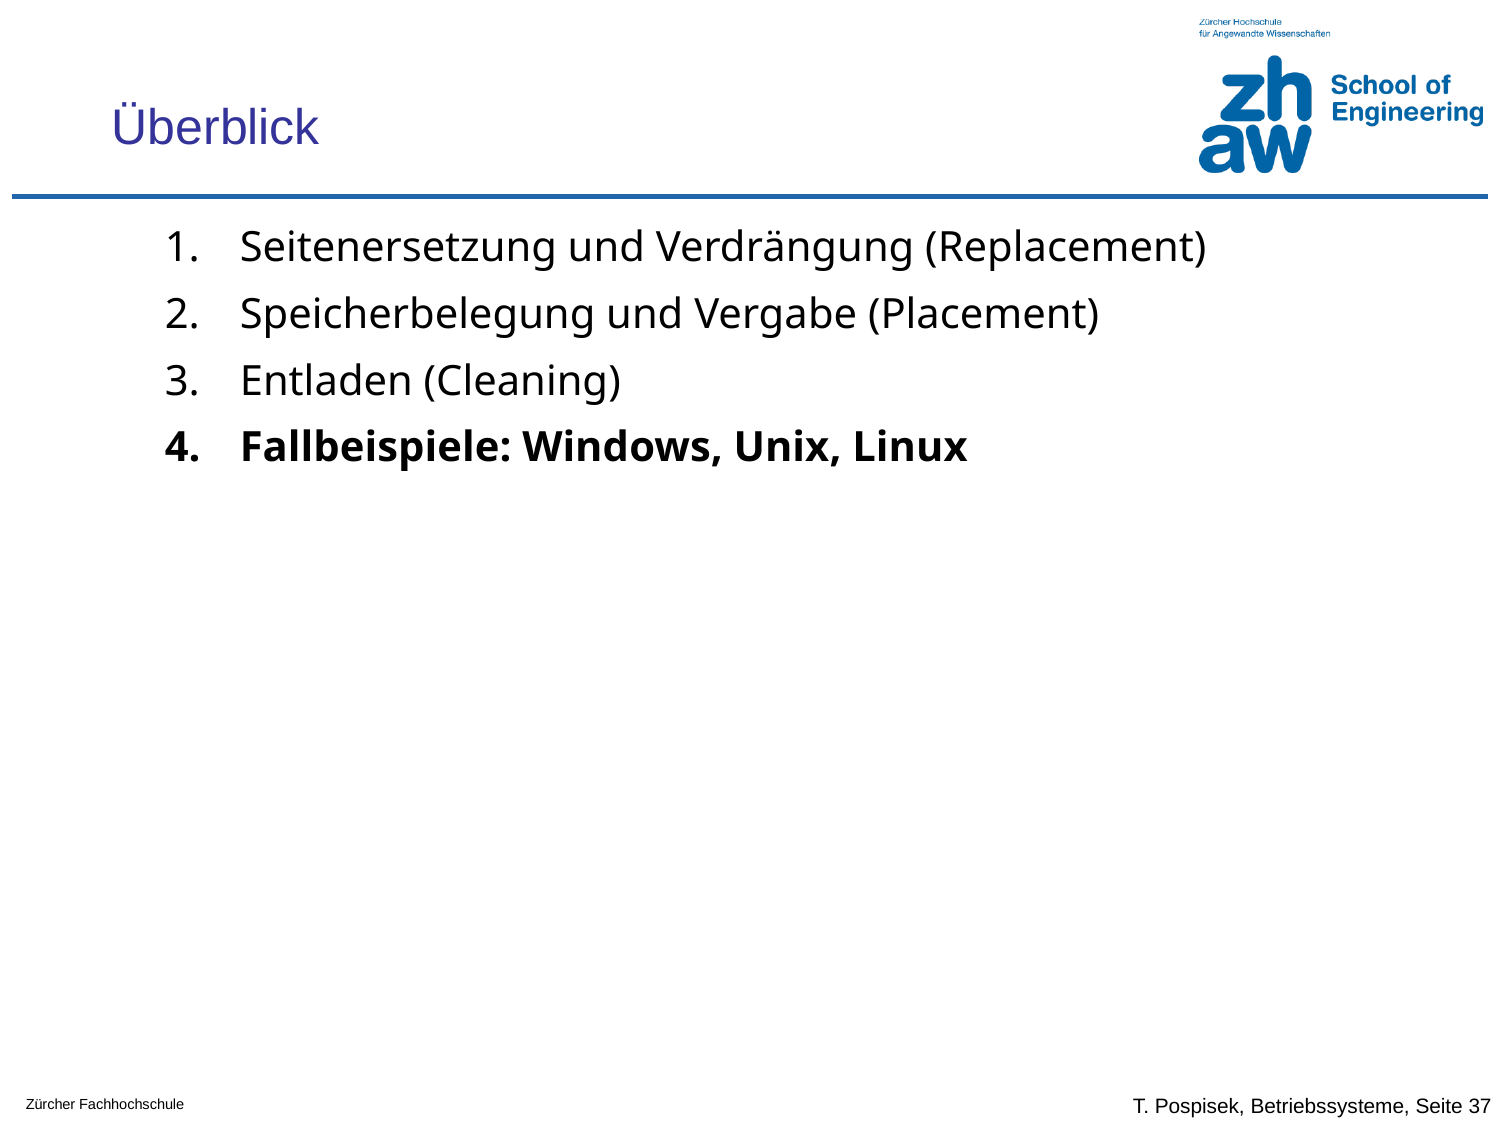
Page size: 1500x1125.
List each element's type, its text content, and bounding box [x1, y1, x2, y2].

title Überblick [96, 50, 1375, 163]
text_box Seitenersetzung und Verdrängung (Replacement) Speicherbelegung und Vergabe (Placement) Entladen (Cleaning) Fallbeispiele: Windows, Unix, Linux [149, 212, 1363, 988]
picture [1199, 19, 1483, 173]
